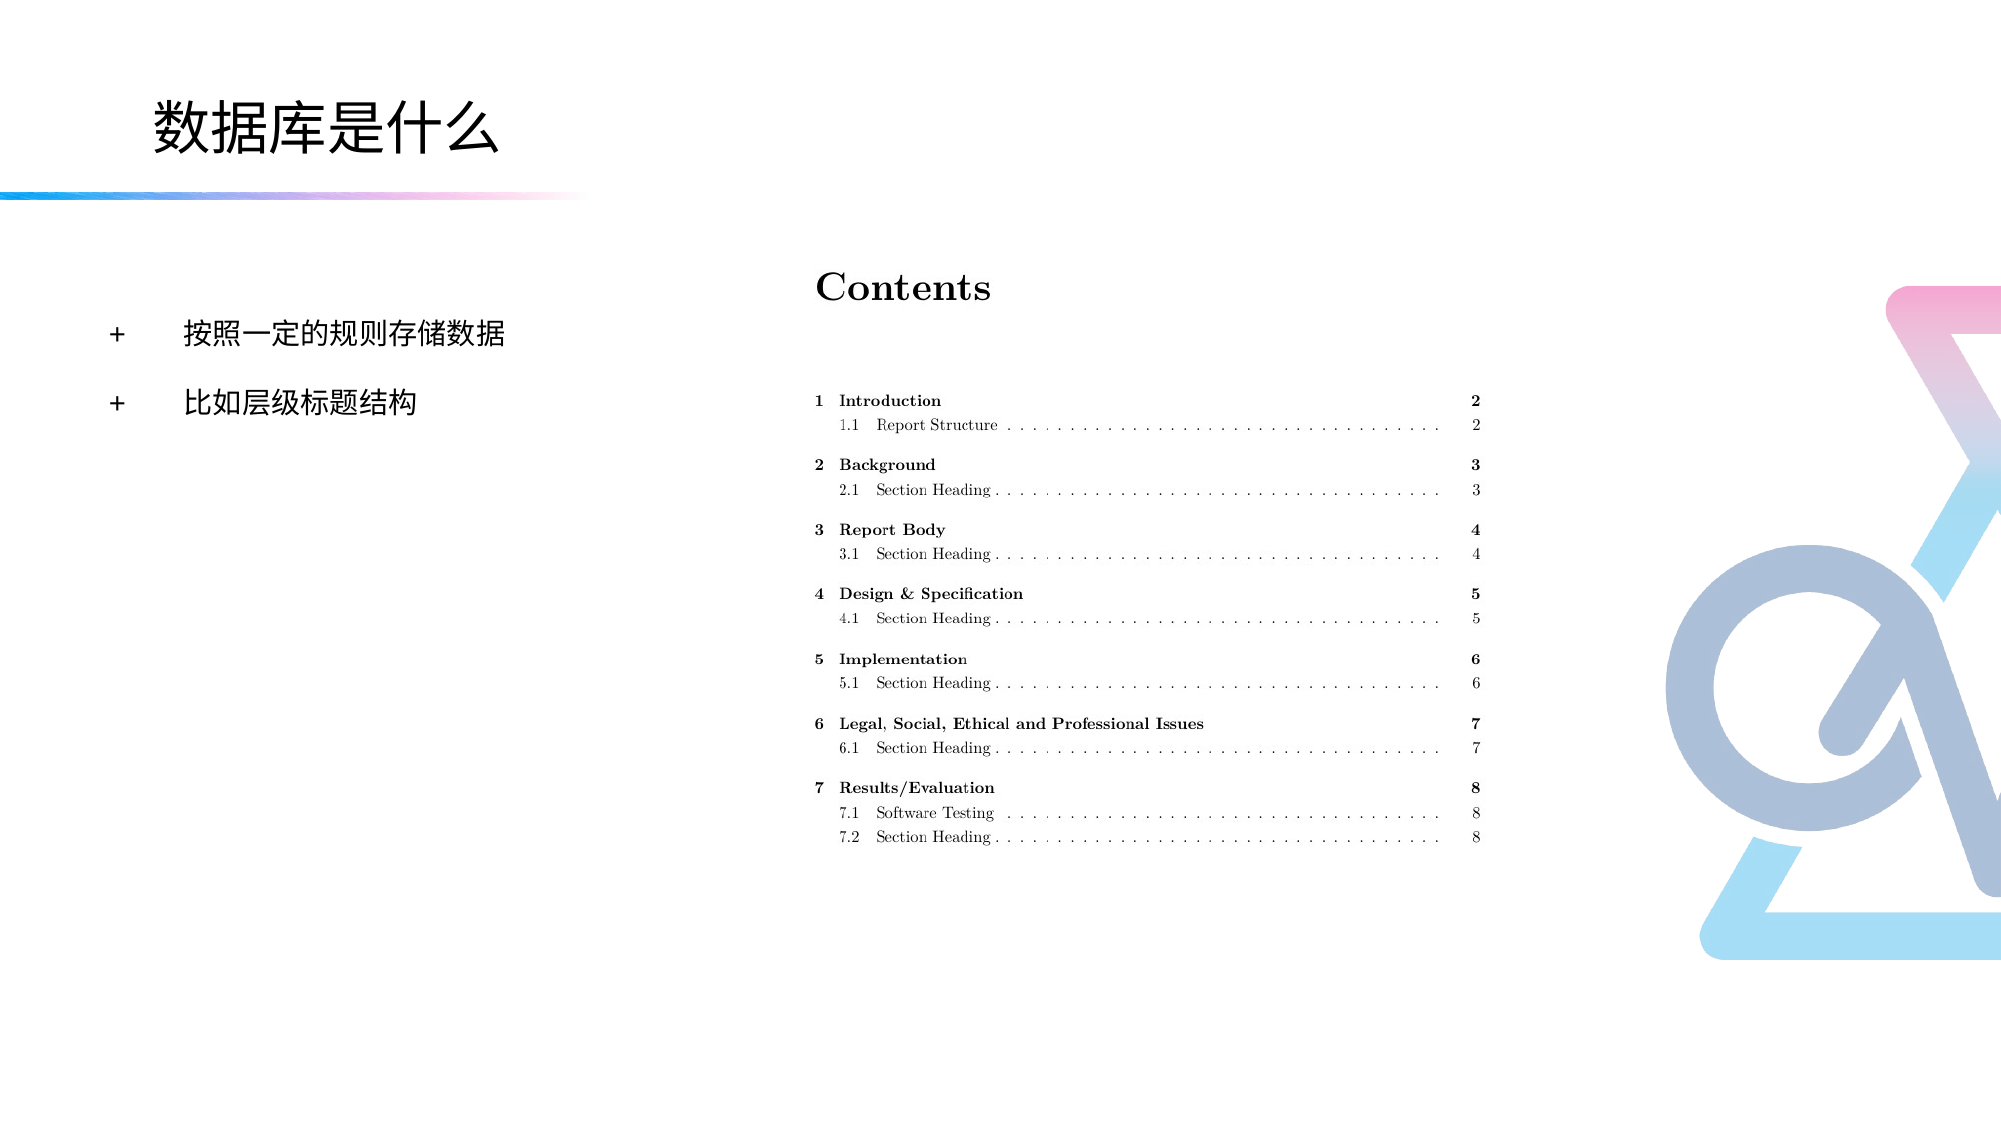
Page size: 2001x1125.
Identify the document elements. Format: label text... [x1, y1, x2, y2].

picture [7, 192, 19, 198]
text_box + 按照一定的规则存储数据 + 比如层级标题结构 [93, 299, 681, 470]
title 数据库是什么 [137, 46, 1863, 216]
picture [21, 192, 47, 200]
picture [681, 253, 1576, 863]
